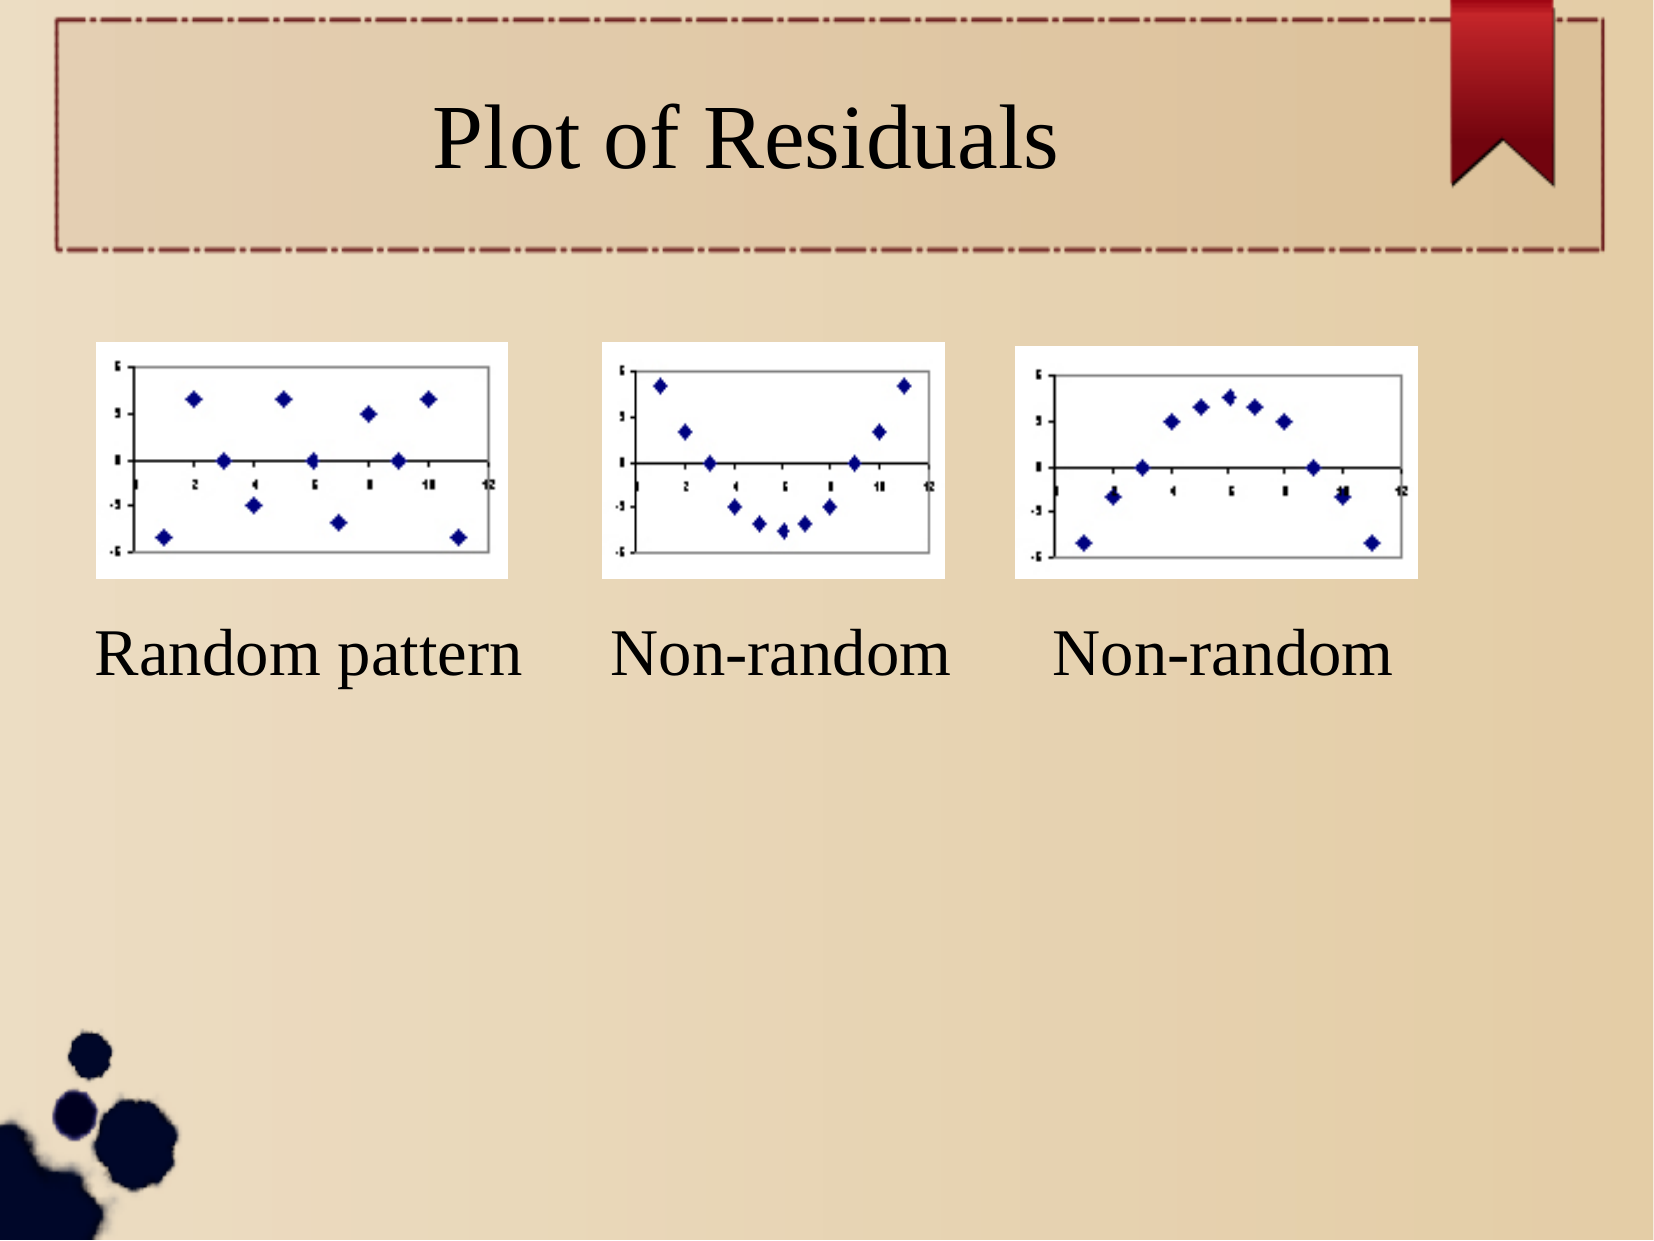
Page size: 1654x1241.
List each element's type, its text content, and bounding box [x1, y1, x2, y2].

picture [0, 0, 1654, 1240]
list Random pattern Non-random Non-random [94, 299, 1571, 1019]
title Plot of Residuals [82, 47, 1411, 229]
